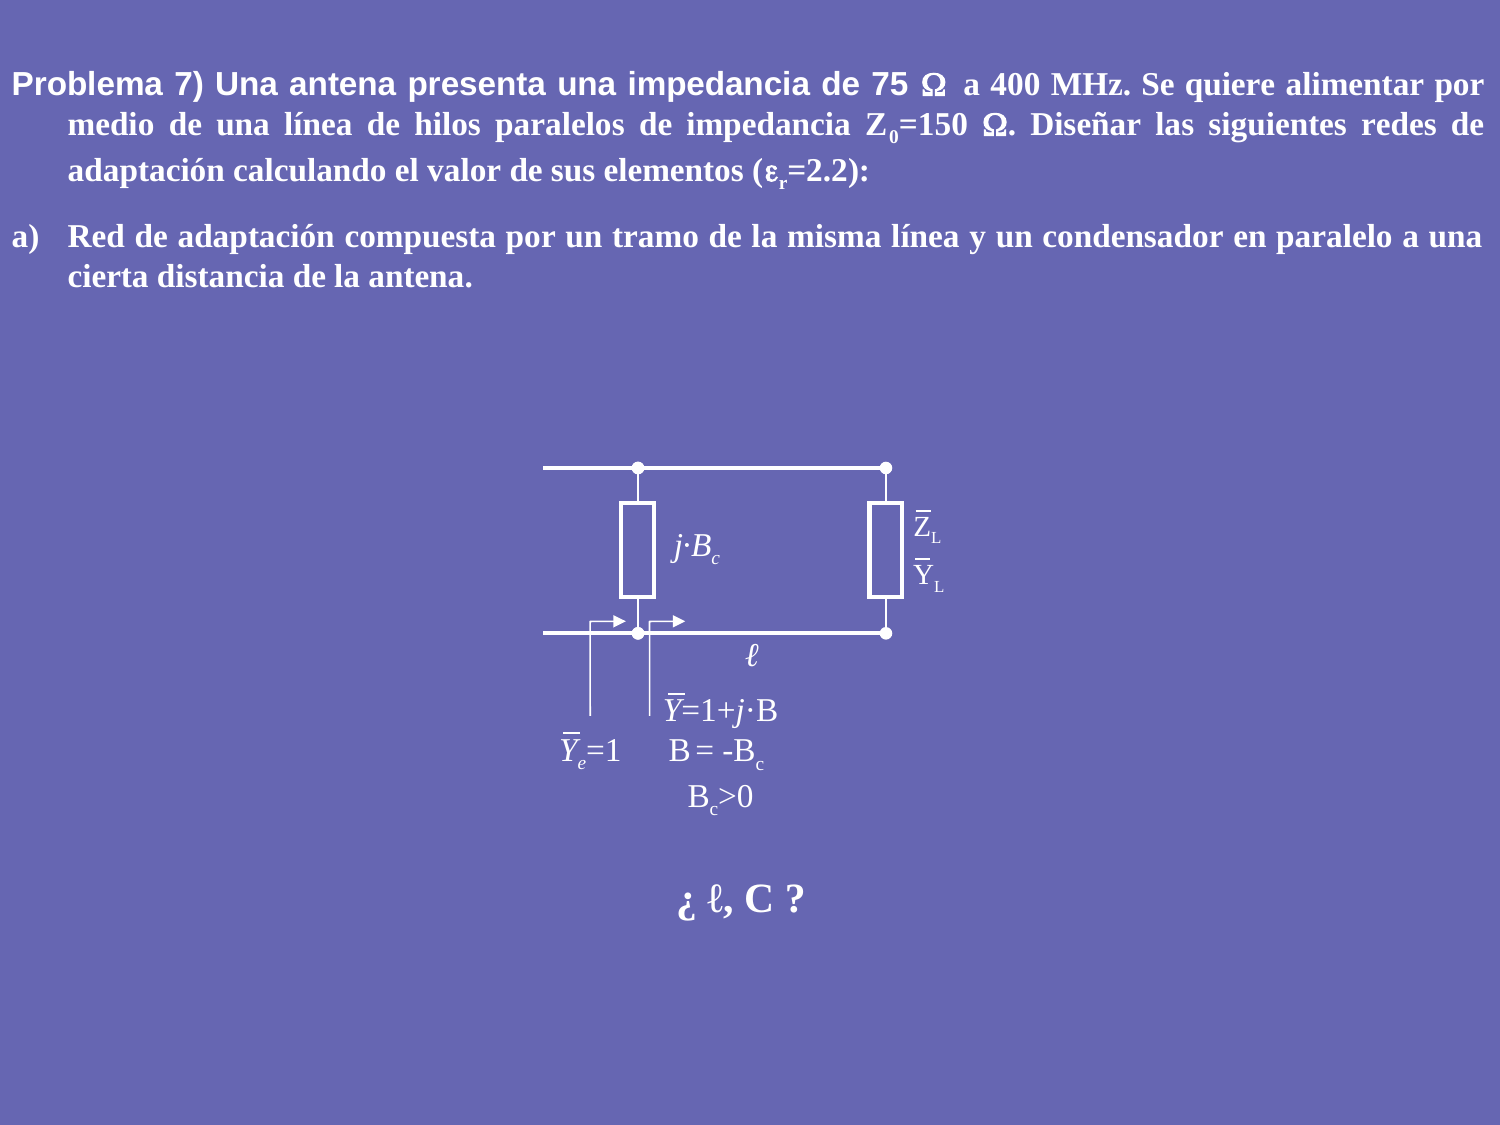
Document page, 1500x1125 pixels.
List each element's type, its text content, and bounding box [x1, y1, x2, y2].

text_box ¿ ℓ, C ? [661, 863, 821, 930]
text_box ℓ [708, 635, 803, 680]
text_box YL [898, 547, 960, 604]
text_box Problema 7) Una antena presenta una impedancia de 75 a 400 MHz. Se quiere alimentar por medio de una línea de hilos paralelos de impedancia Z0=150 . Diseñar las siguientes redes de adaptación calculando el valor de sus elementos (r=2.2): Red de adaptación compuesta por un tramo de la misma línea y un condensador en paralelo a una cierta distancia de la antena. [0, 0, 1500, 1125]
text_box ZL [898, 499, 957, 555]
text_box Y=1+j·B B = -Bc Bc>0 [590, 680, 851, 828]
text_box j∙Bc [649, 515, 745, 576]
text_box Ye=1 [531, 720, 650, 781]
text_box ℓ [708, 625, 803, 631]
